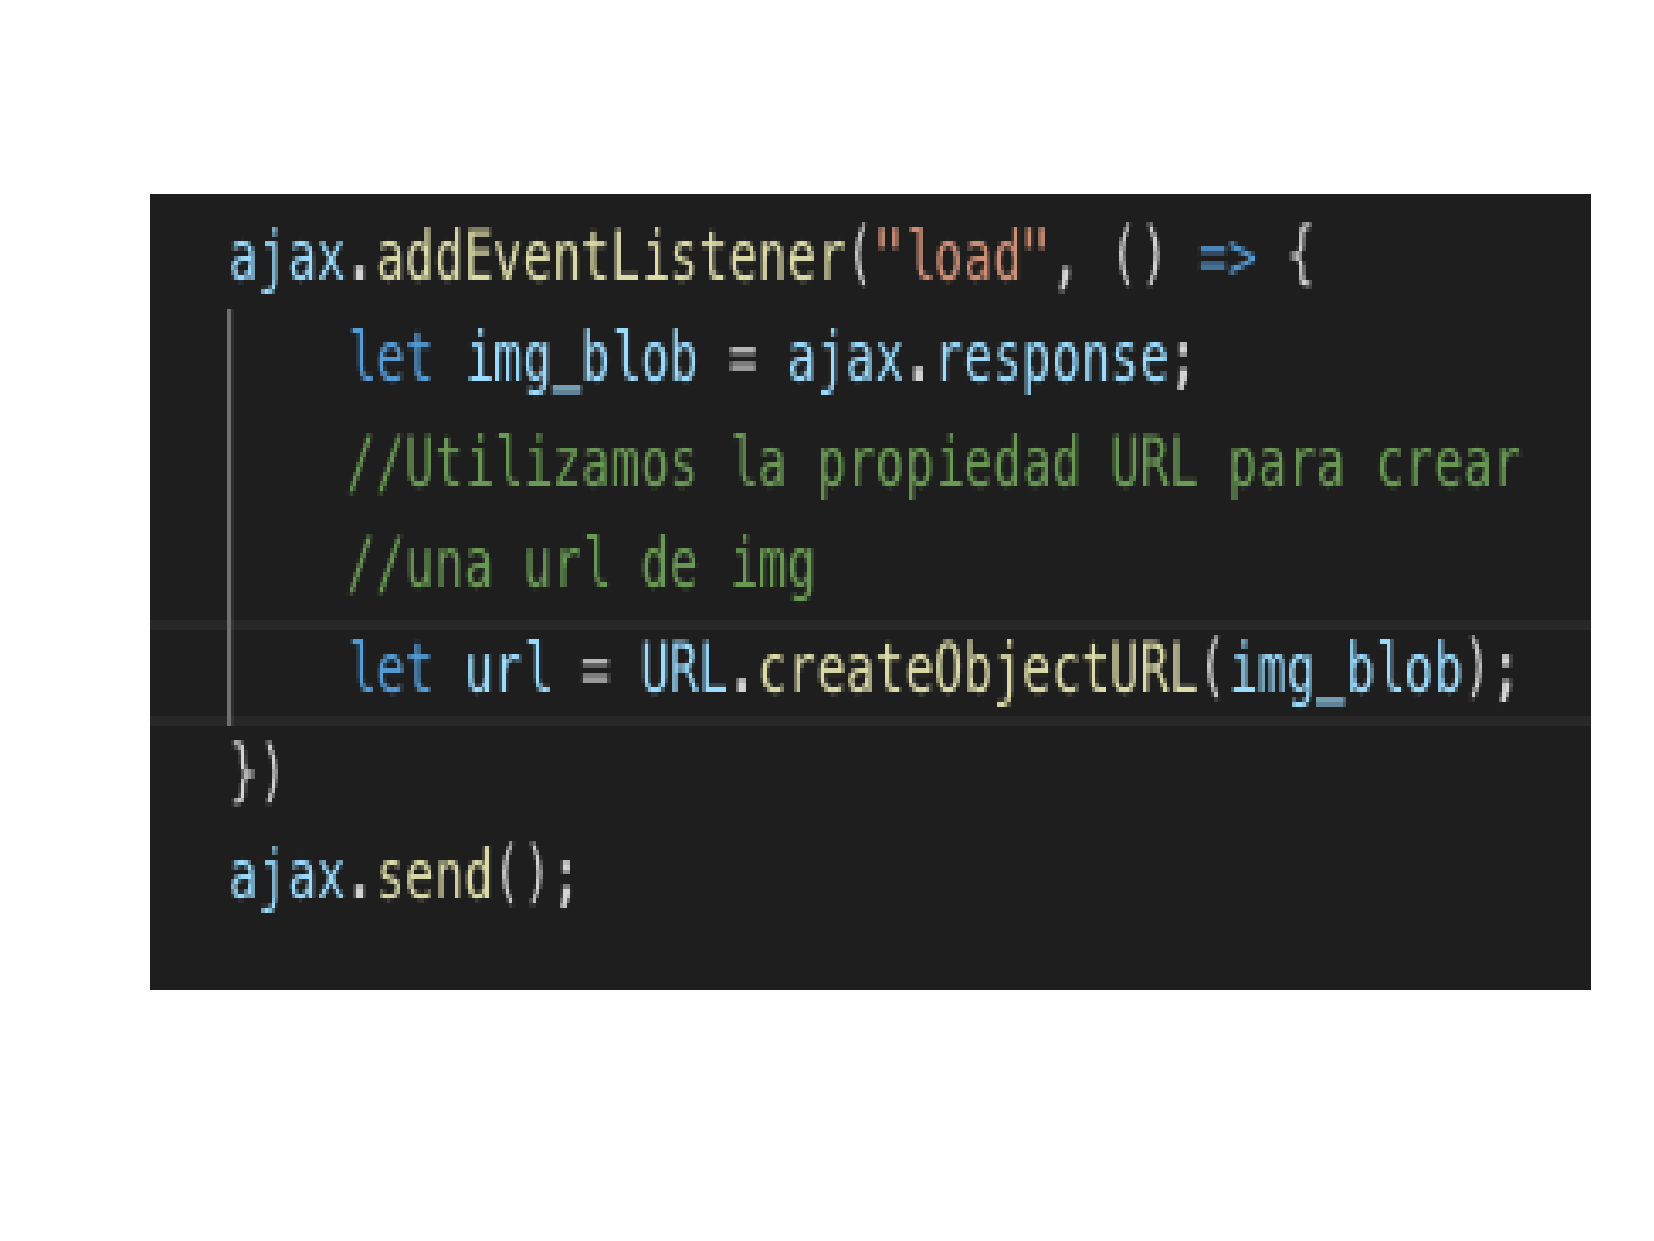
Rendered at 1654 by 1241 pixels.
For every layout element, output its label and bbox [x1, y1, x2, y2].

picture [150, 194, 1591, 991]
